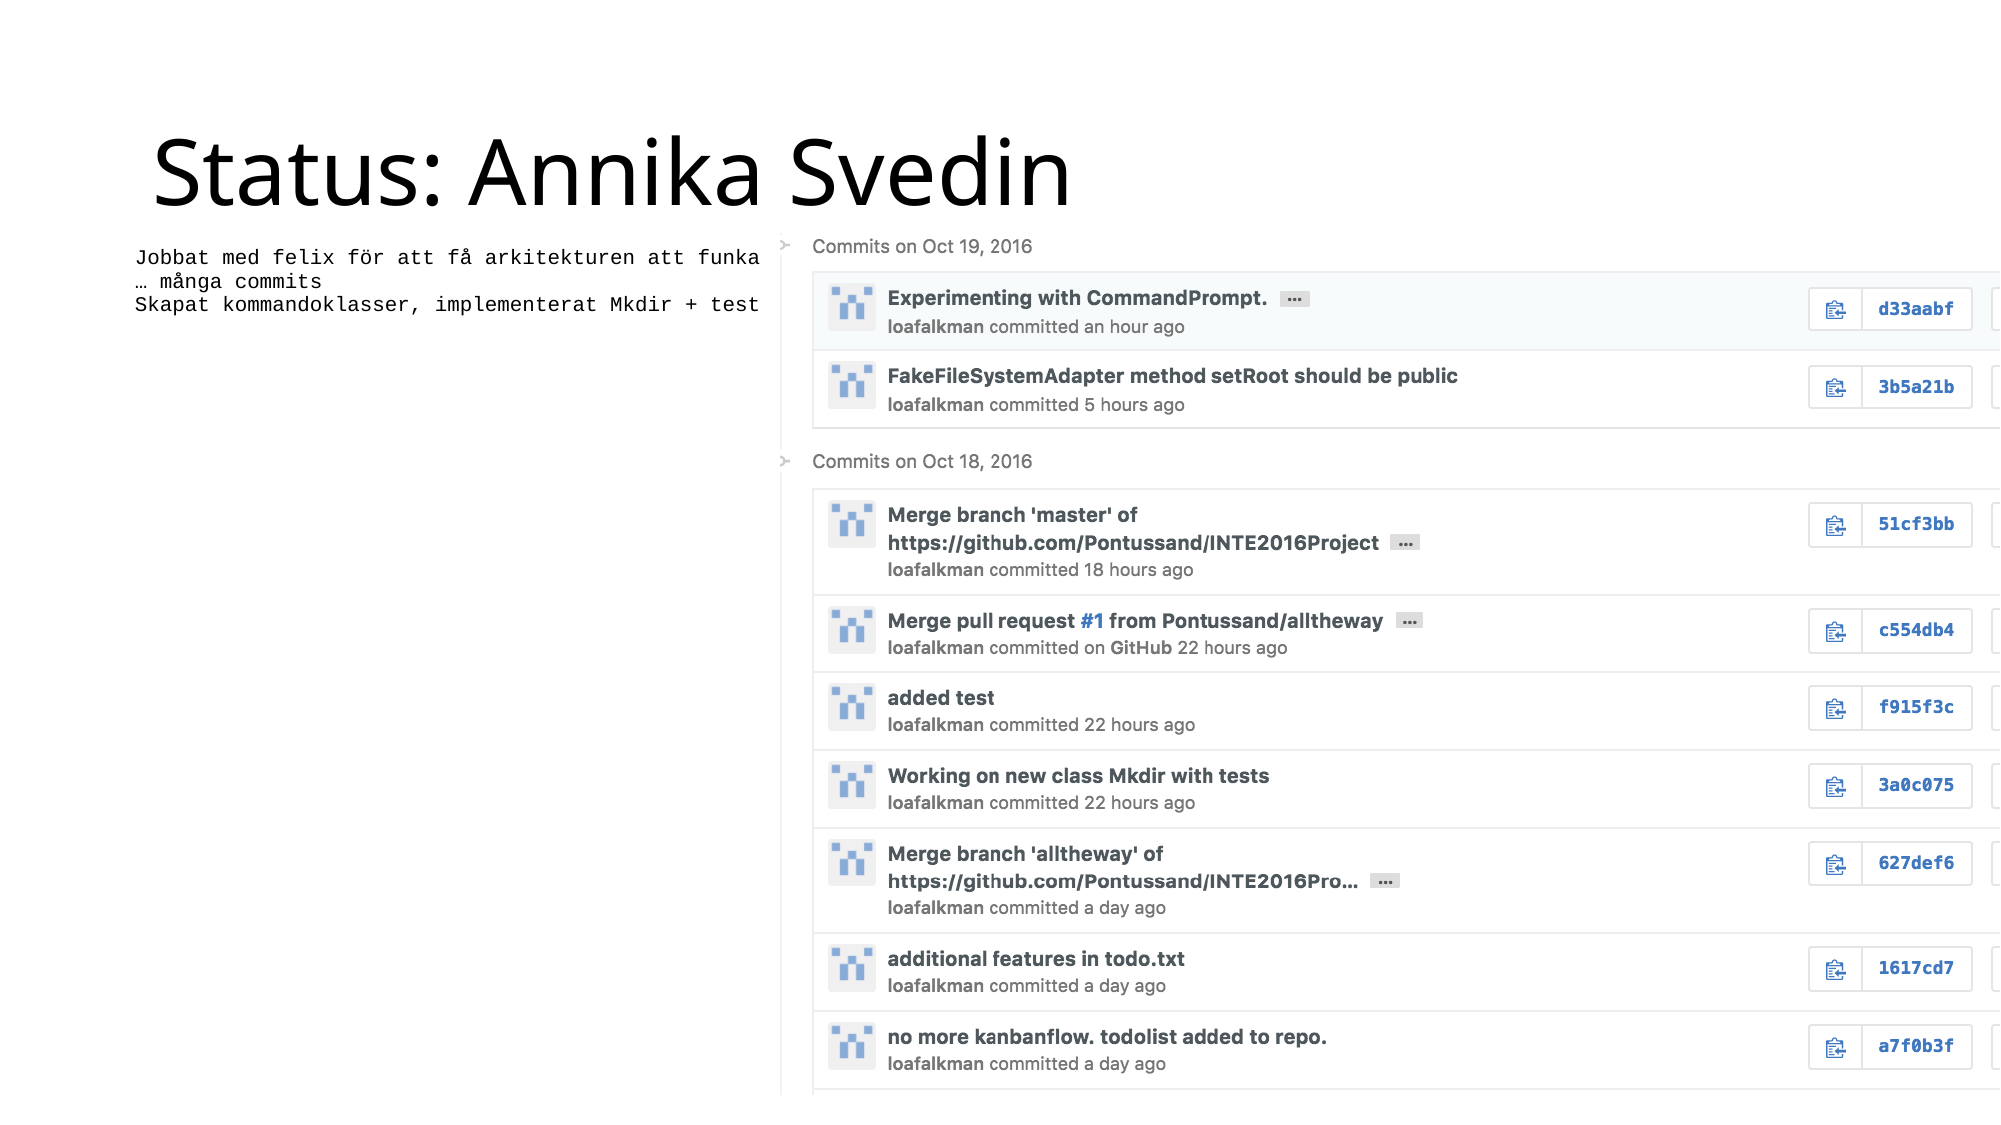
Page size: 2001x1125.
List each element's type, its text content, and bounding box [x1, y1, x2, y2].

title Status: Annika Svedin [137, 59, 1863, 239]
text_box Jobbat med felix för att få arkitekturen att funka … många commits Skapat kommandoklasser, implementerat Mkdir + test [120, 239, 780, 1081]
picture [780, 229, 2000, 1096]
